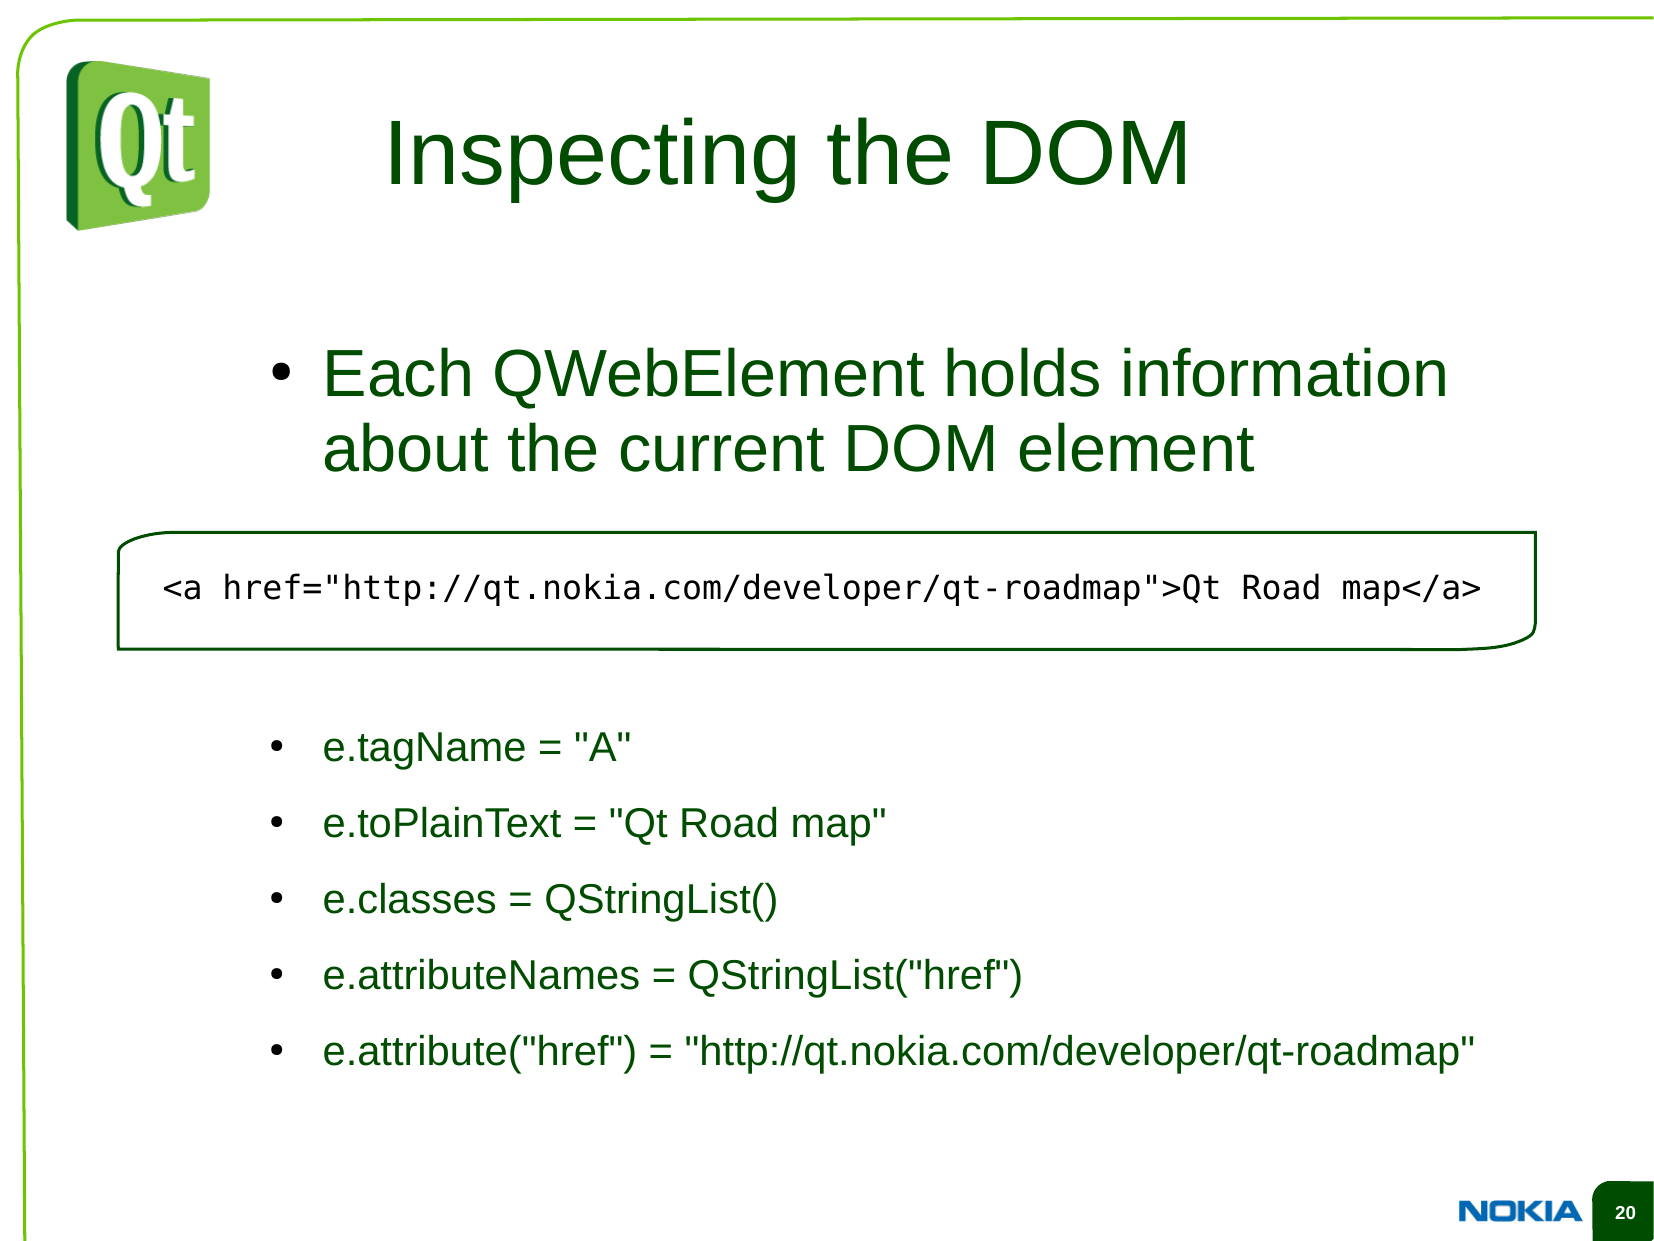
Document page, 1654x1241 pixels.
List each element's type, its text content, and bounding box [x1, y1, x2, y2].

title Inspecting the DOM [251, 56, 1327, 250]
list Each QWebElement holds information about the current DOM element e.tagName = "A" e.toPlainText = "Qt Road map" e.classes = QStringList() e.attributeNames = QStringList("href") e.attribute("href") = "http://qt.nokia.com/developer/qt-roadmap" [251, 534, 1533, 648]
picture [1459, 1200, 1583, 1222]
text_box <a href="http://qt.nokia.com/developer/qt-roadmap">Qt Road map</a> [147, 561, 1498, 615]
picture [66, 61, 210, 231]
list Each QWebElement holds information about the current DOM element e.tagName = "A" e.toPlainText = "Qt Road map" e.classes = QStringList() e.attributeNames = QStringList("href") e.attribute("href") = "http://qt.nokia.com/developer/qt-roadmap" [251, 336, 1571, 1141]
